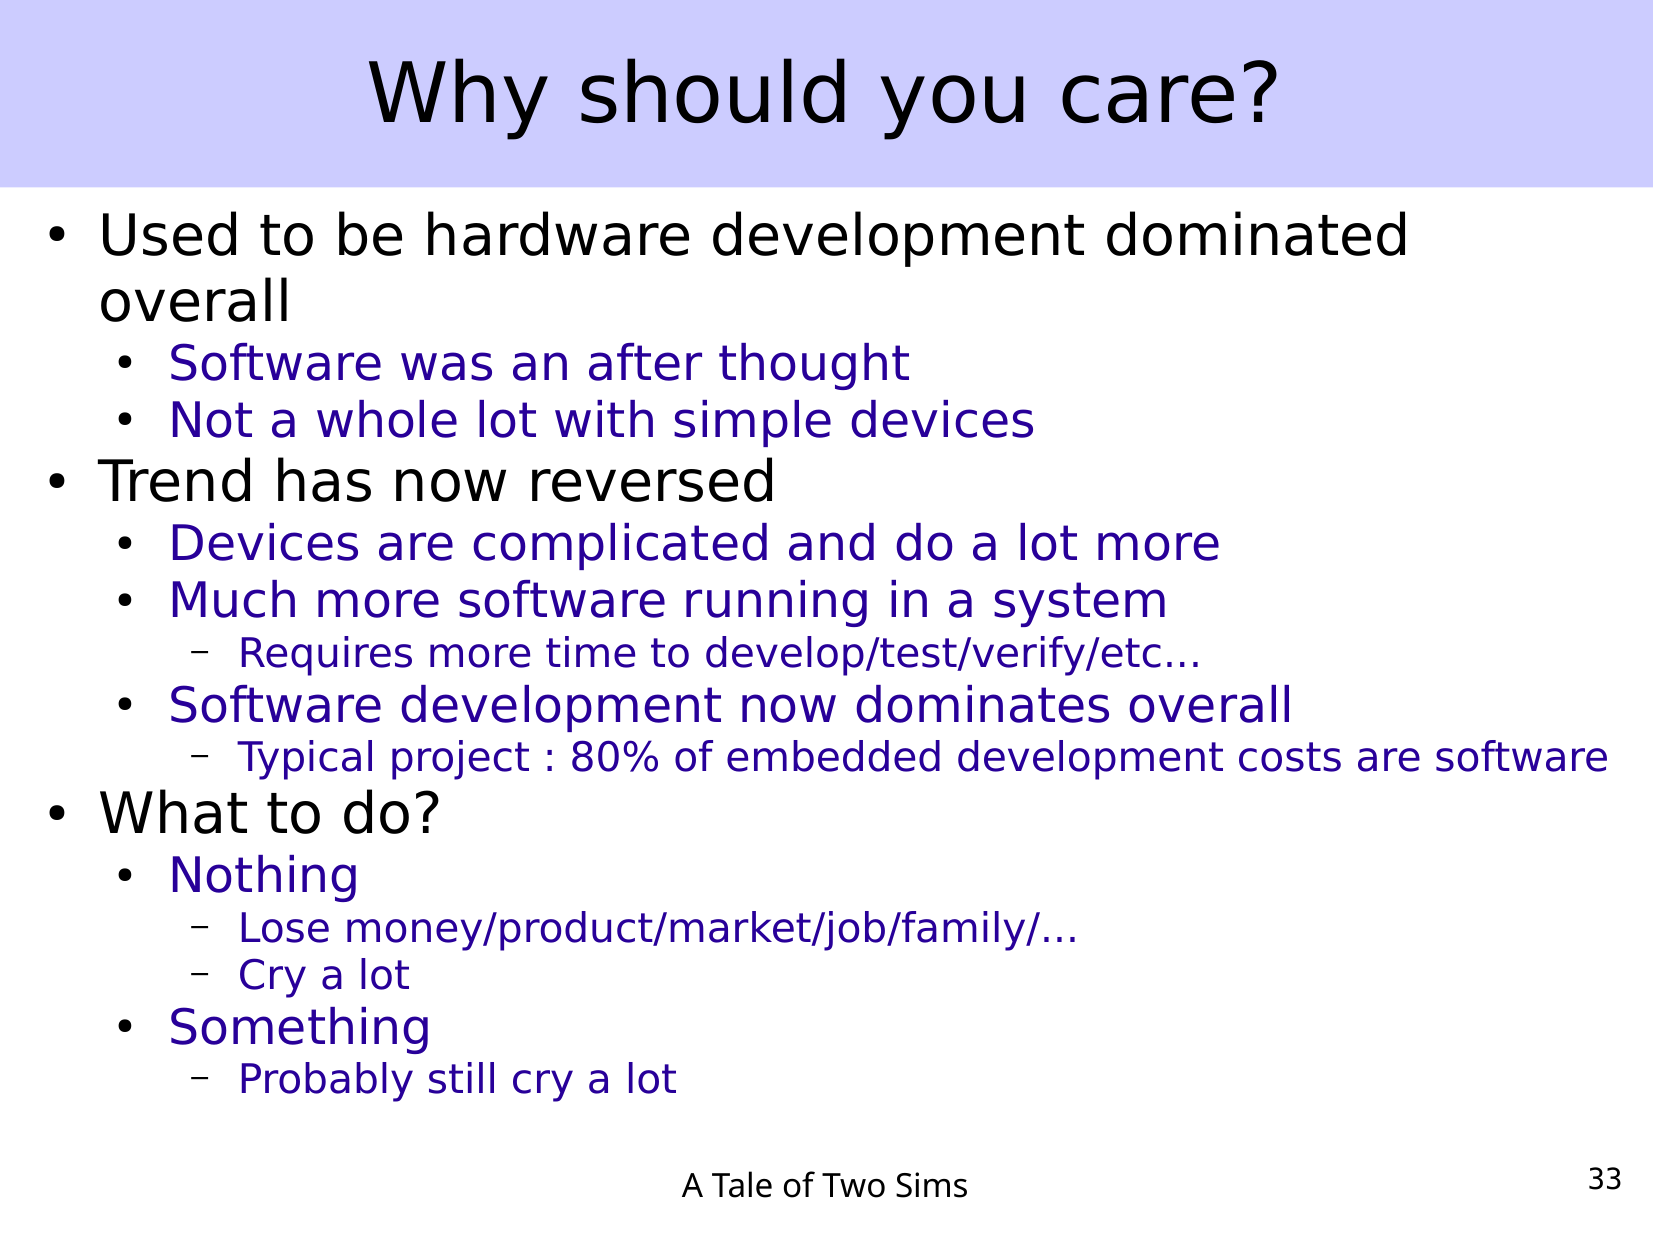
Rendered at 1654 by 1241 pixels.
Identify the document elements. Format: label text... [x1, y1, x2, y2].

list Used to be hardware development dominated overall Software was an after thought Not a whole lot with simple devices Trend has now reversed Devices are complicated and do a lot more Much more software running in a system Requires more time to develop/test/verify/etc... Software development now dominates overall Typical project : 80% of embedded development costs are software What to do? Nothing Lose money/product/market/job/family/... Cry a lot Something Probably still cry a lot [29, 201, 1620, 1151]
title Why should you care? [0, 0, 1651, 188]
